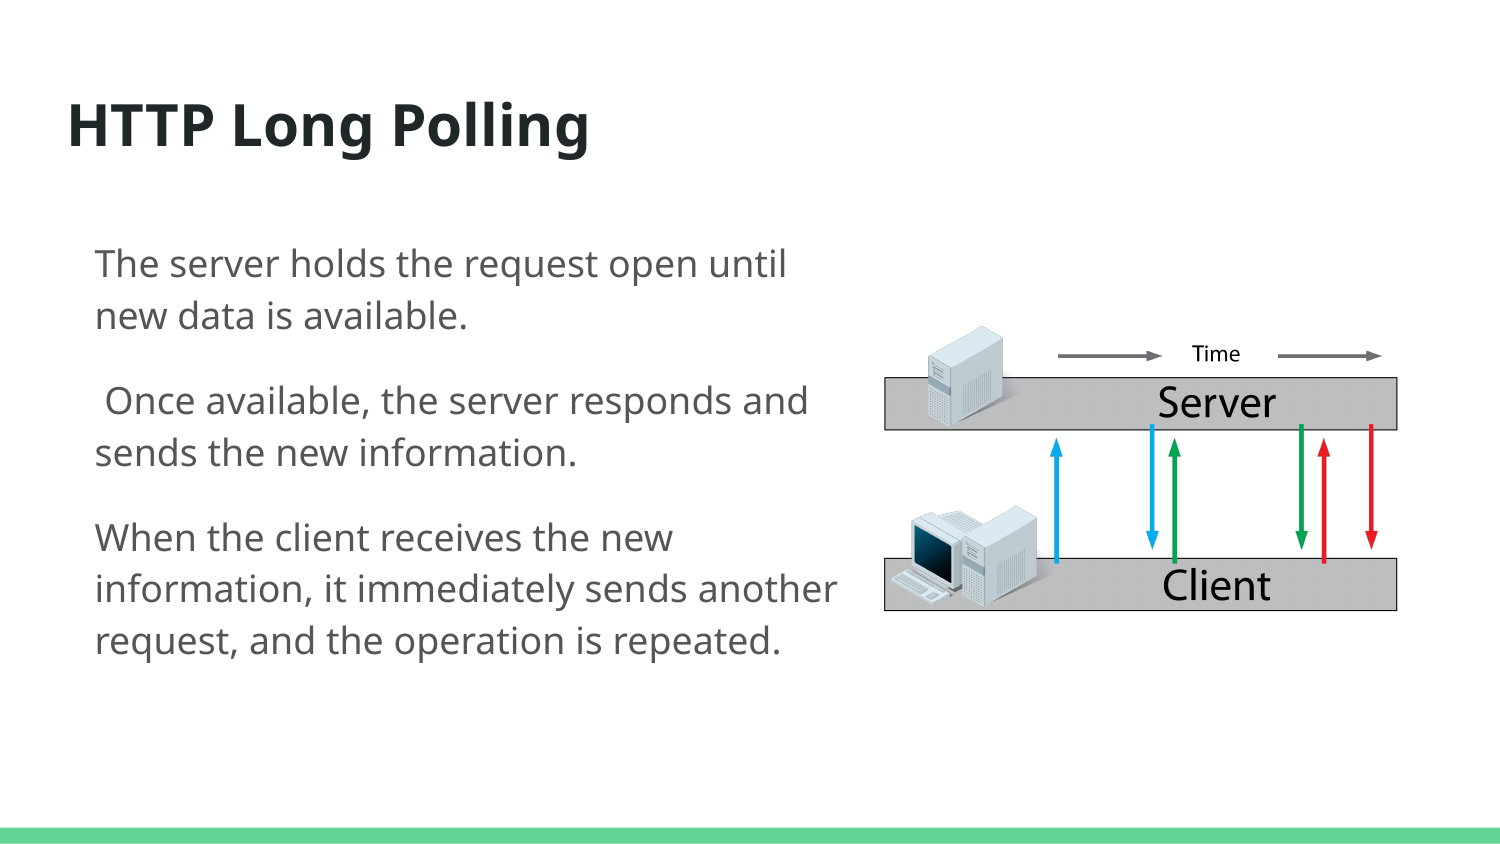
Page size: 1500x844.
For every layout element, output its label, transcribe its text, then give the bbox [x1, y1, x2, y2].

text_box The server holds the request open until new data is available. Once available, the server responds and sends the new information. When the client receives the new information, it immediately sends another request, and the operation is repeated. [79, 218, 863, 704]
list [51, 189, 1449, 750]
title HTTP Long Polling [51, 72, 1449, 167]
picture [882, 323, 1399, 615]
